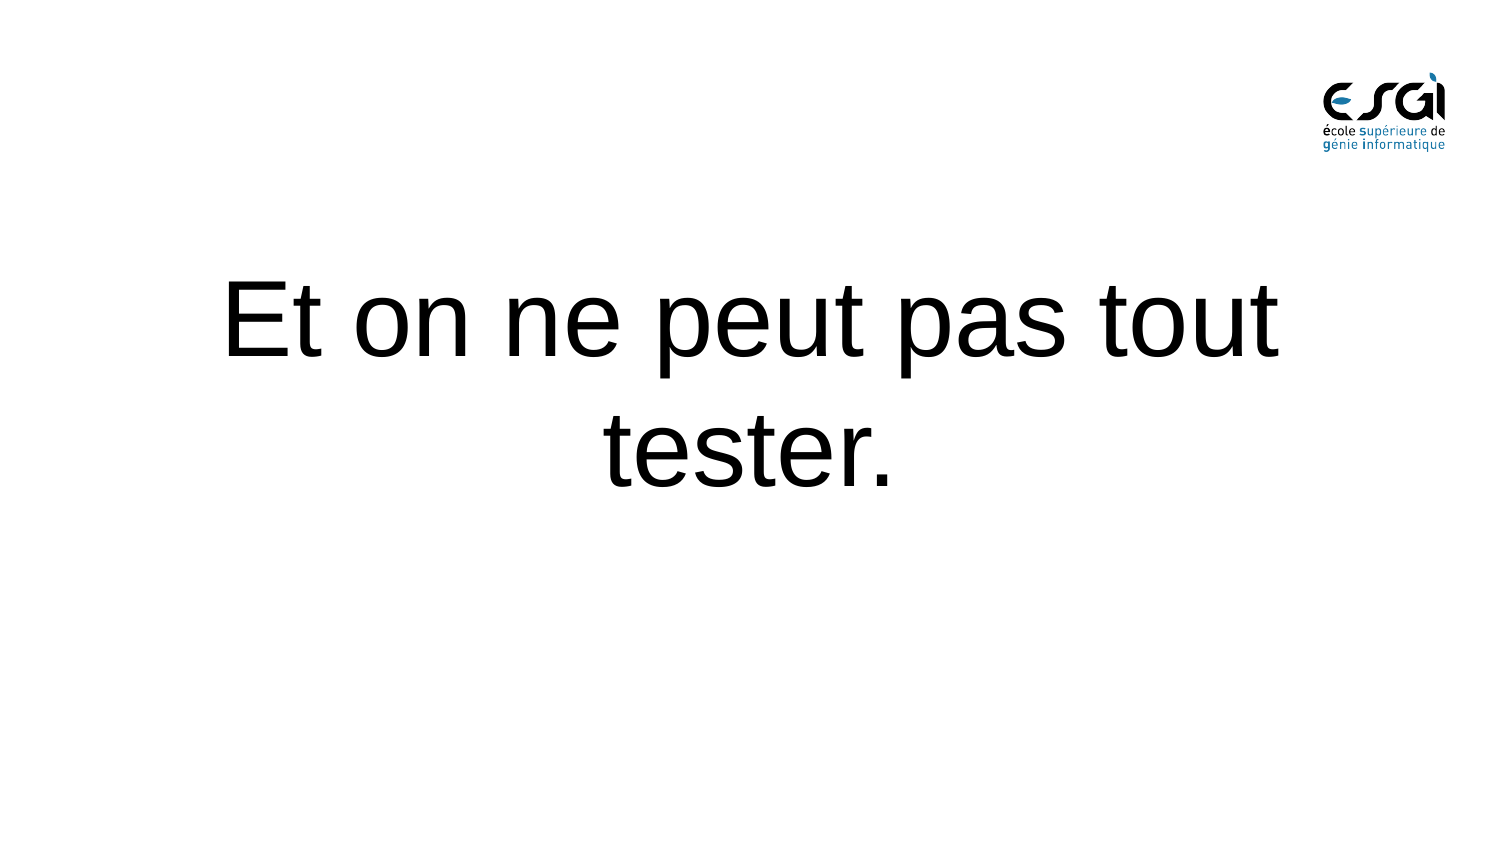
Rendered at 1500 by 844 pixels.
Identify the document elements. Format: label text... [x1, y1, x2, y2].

title Et on ne peut pas tout tester. [51, 156, 1449, 523]
picture [1319, 67, 1449, 157]
